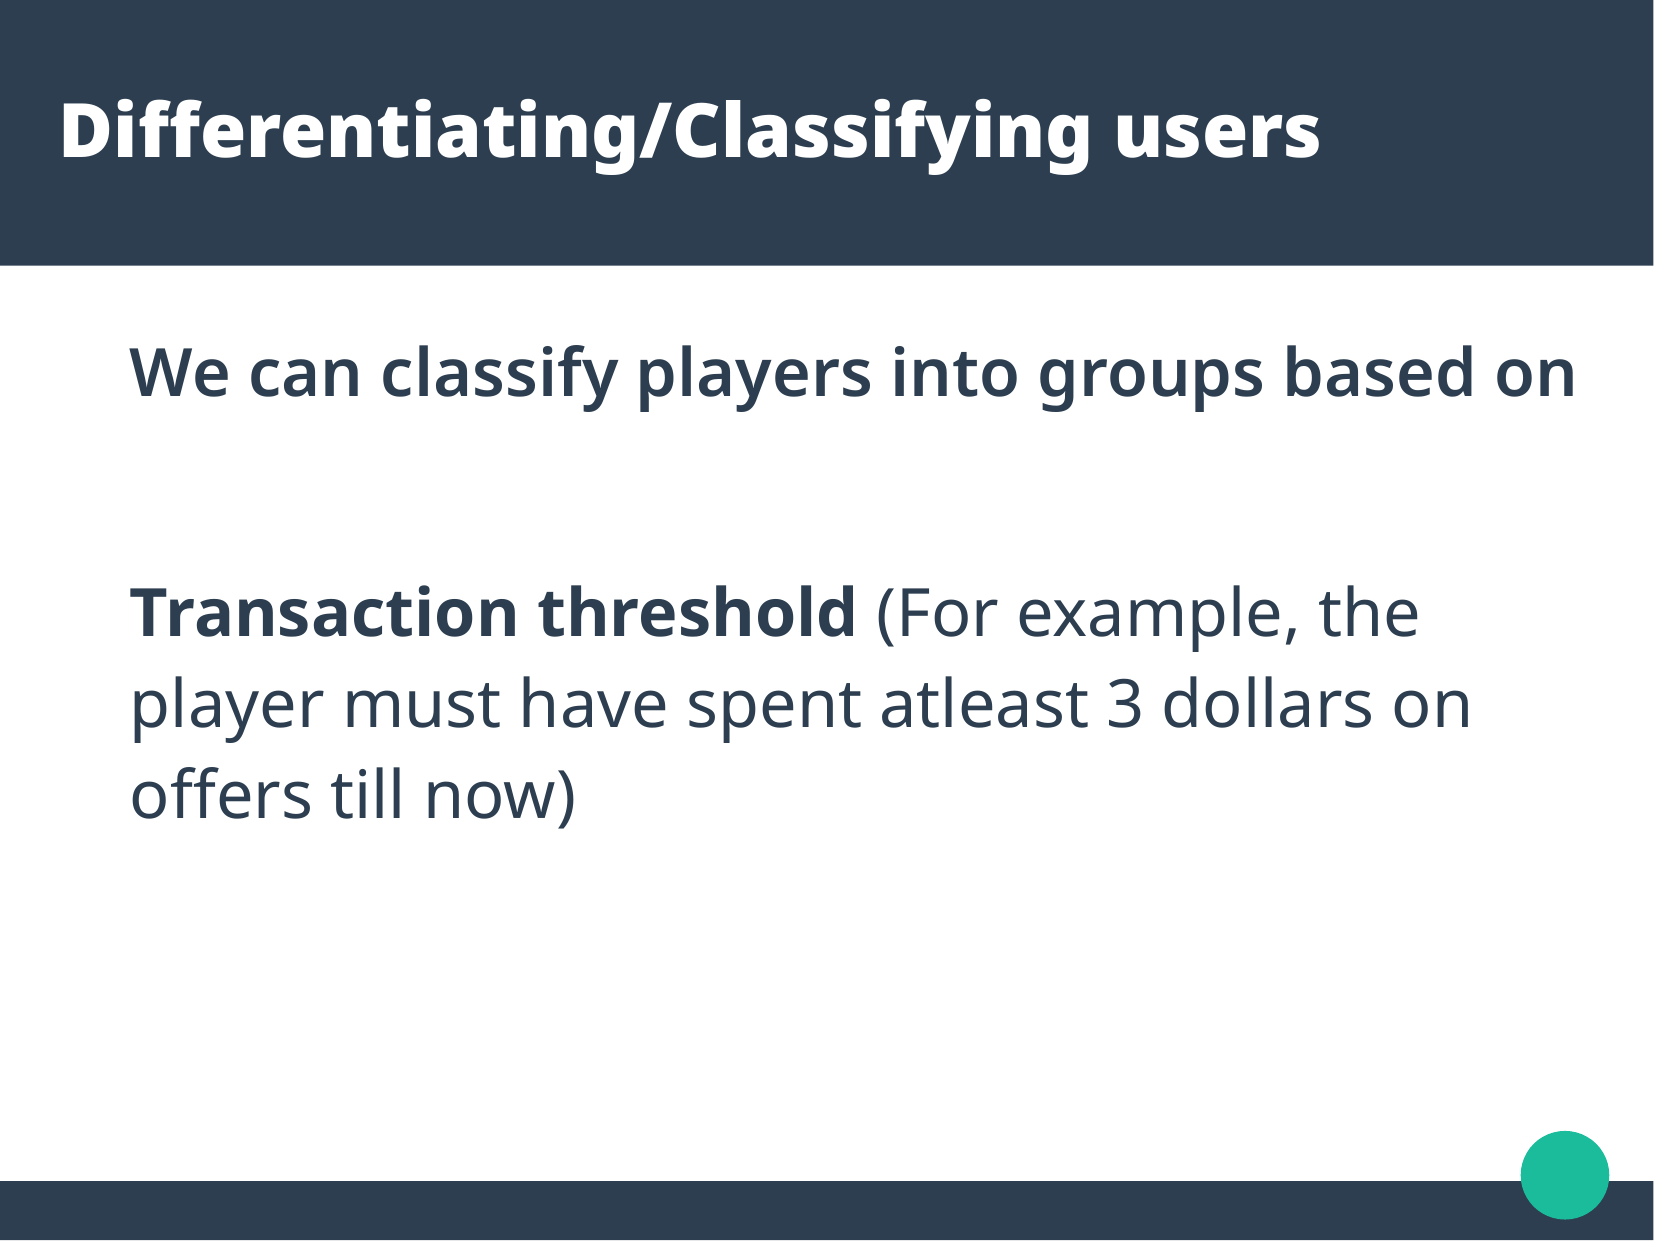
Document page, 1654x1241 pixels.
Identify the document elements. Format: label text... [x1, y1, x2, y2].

title Differentiating/Classifying users [59, 49, 1595, 207]
list We can classify players into groups based on Transaction threshold (For example, the player must have spent atleast 3 dollars on offers till now) [59, 324, 1595, 1152]
